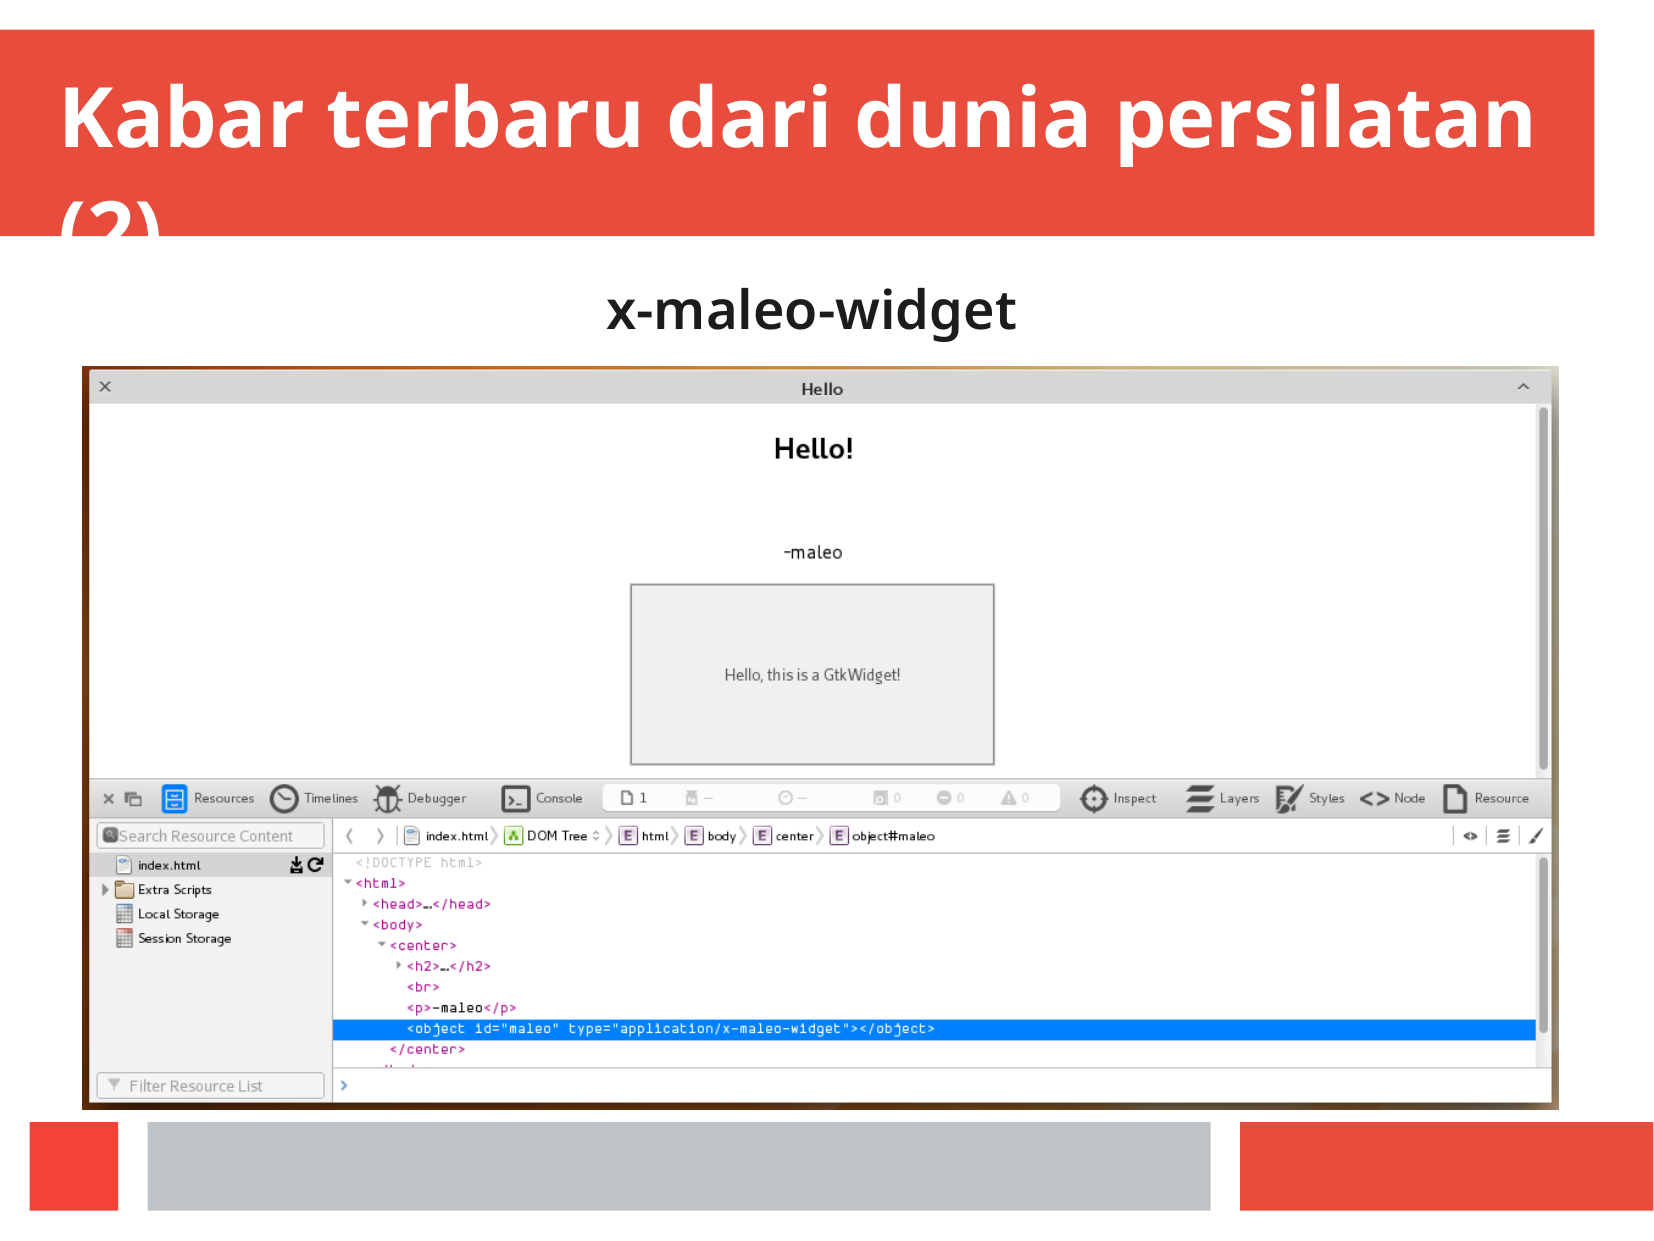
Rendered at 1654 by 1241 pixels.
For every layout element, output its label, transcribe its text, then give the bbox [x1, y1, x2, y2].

picture [82, 366, 1559, 1110]
list x-maleo-widget [59, 271, 1565, 1040]
title Kabar terbaru dari dunia persilatan (2) [59, 59, 1595, 207]
